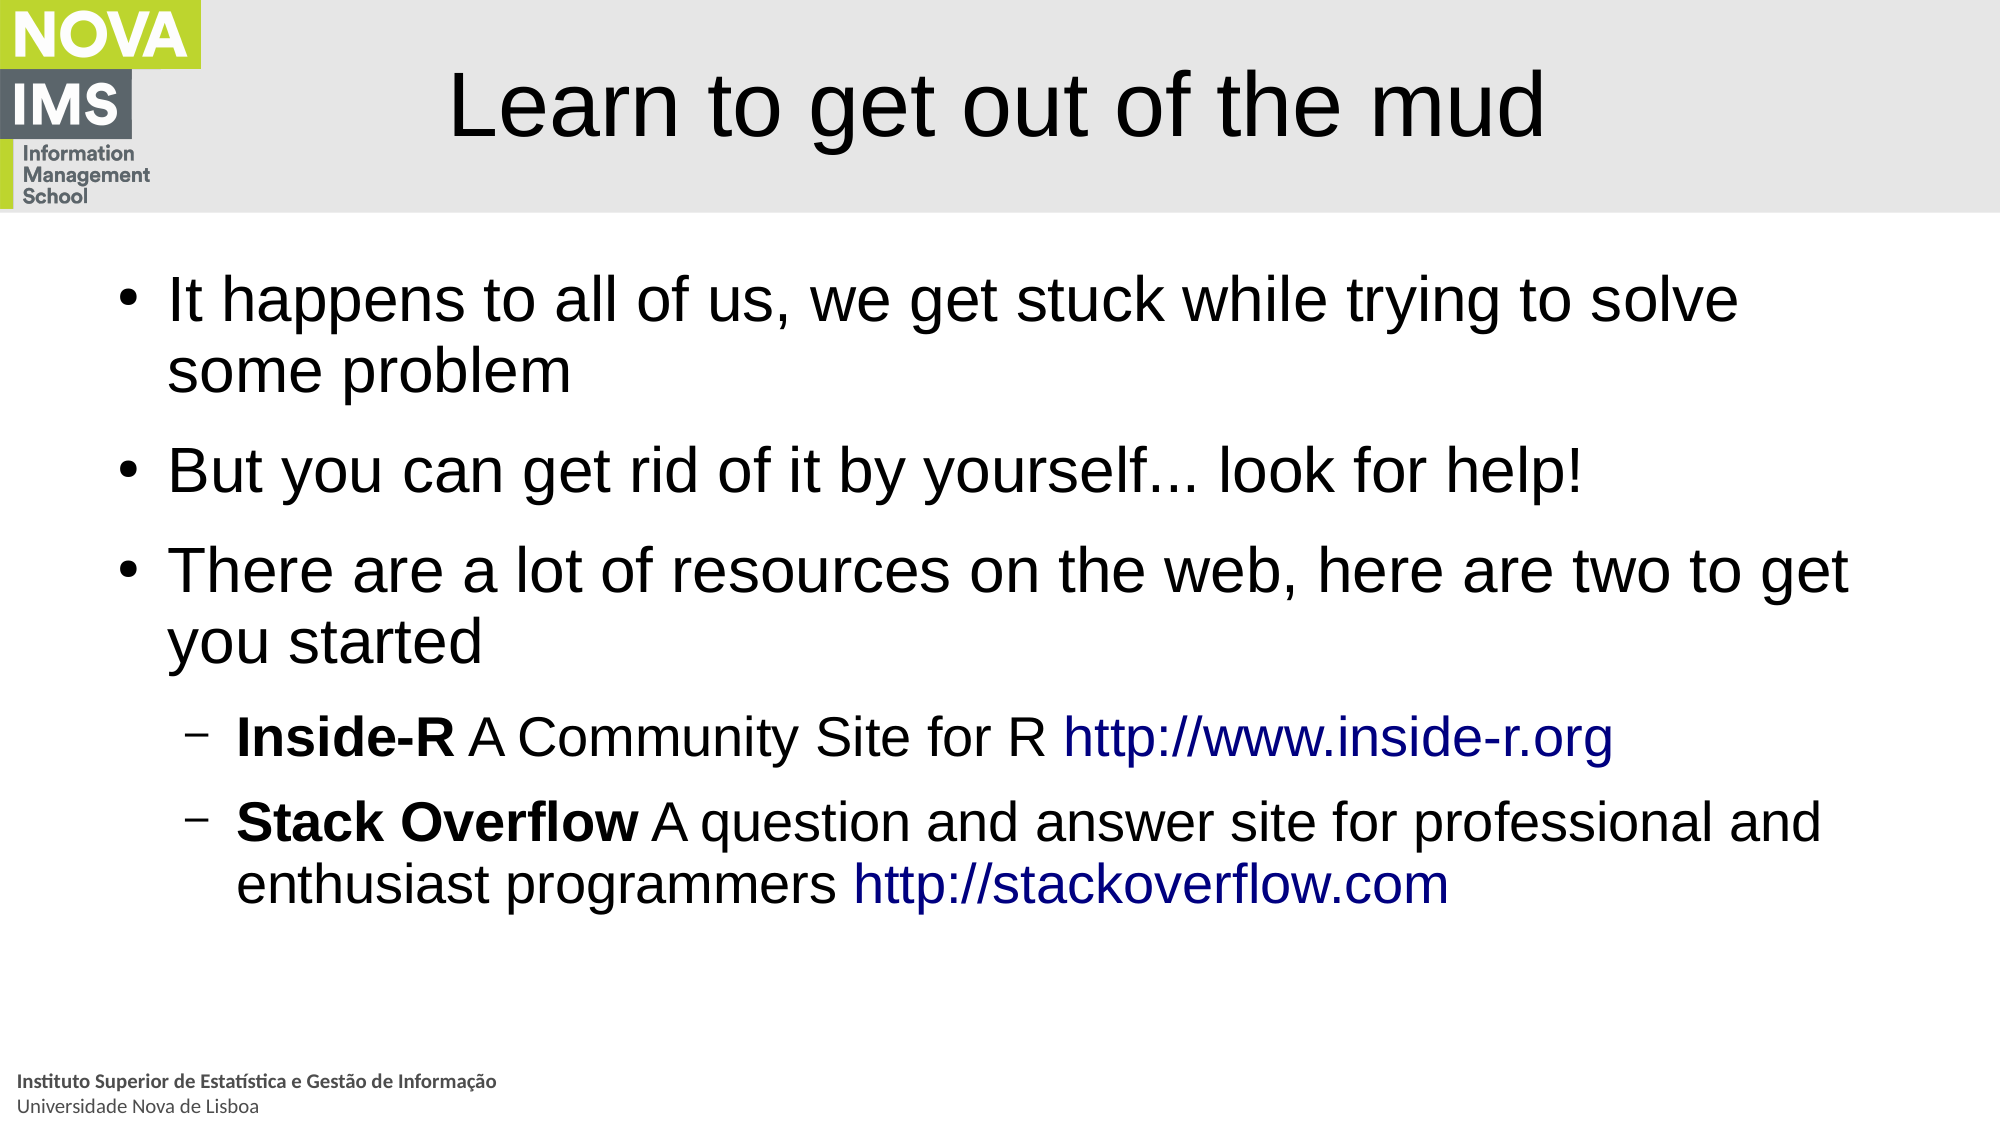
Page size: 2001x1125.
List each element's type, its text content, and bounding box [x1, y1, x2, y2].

title Learn to get out of the mud [94, 19, 1902, 189]
list It happens to all of us, we get stuck while trying to solve some problem But you can get rid of it by yourself... look for help! There are a lot of resources on the web, here are two to get you started Inside-R A Community Site for R http://www.inside-r.org Stack Overflow A question and answer site for professional and enthusiast programmers http://stackoverflow.com [99, 263, 1900, 916]
picture [0, 0, 201, 209]
